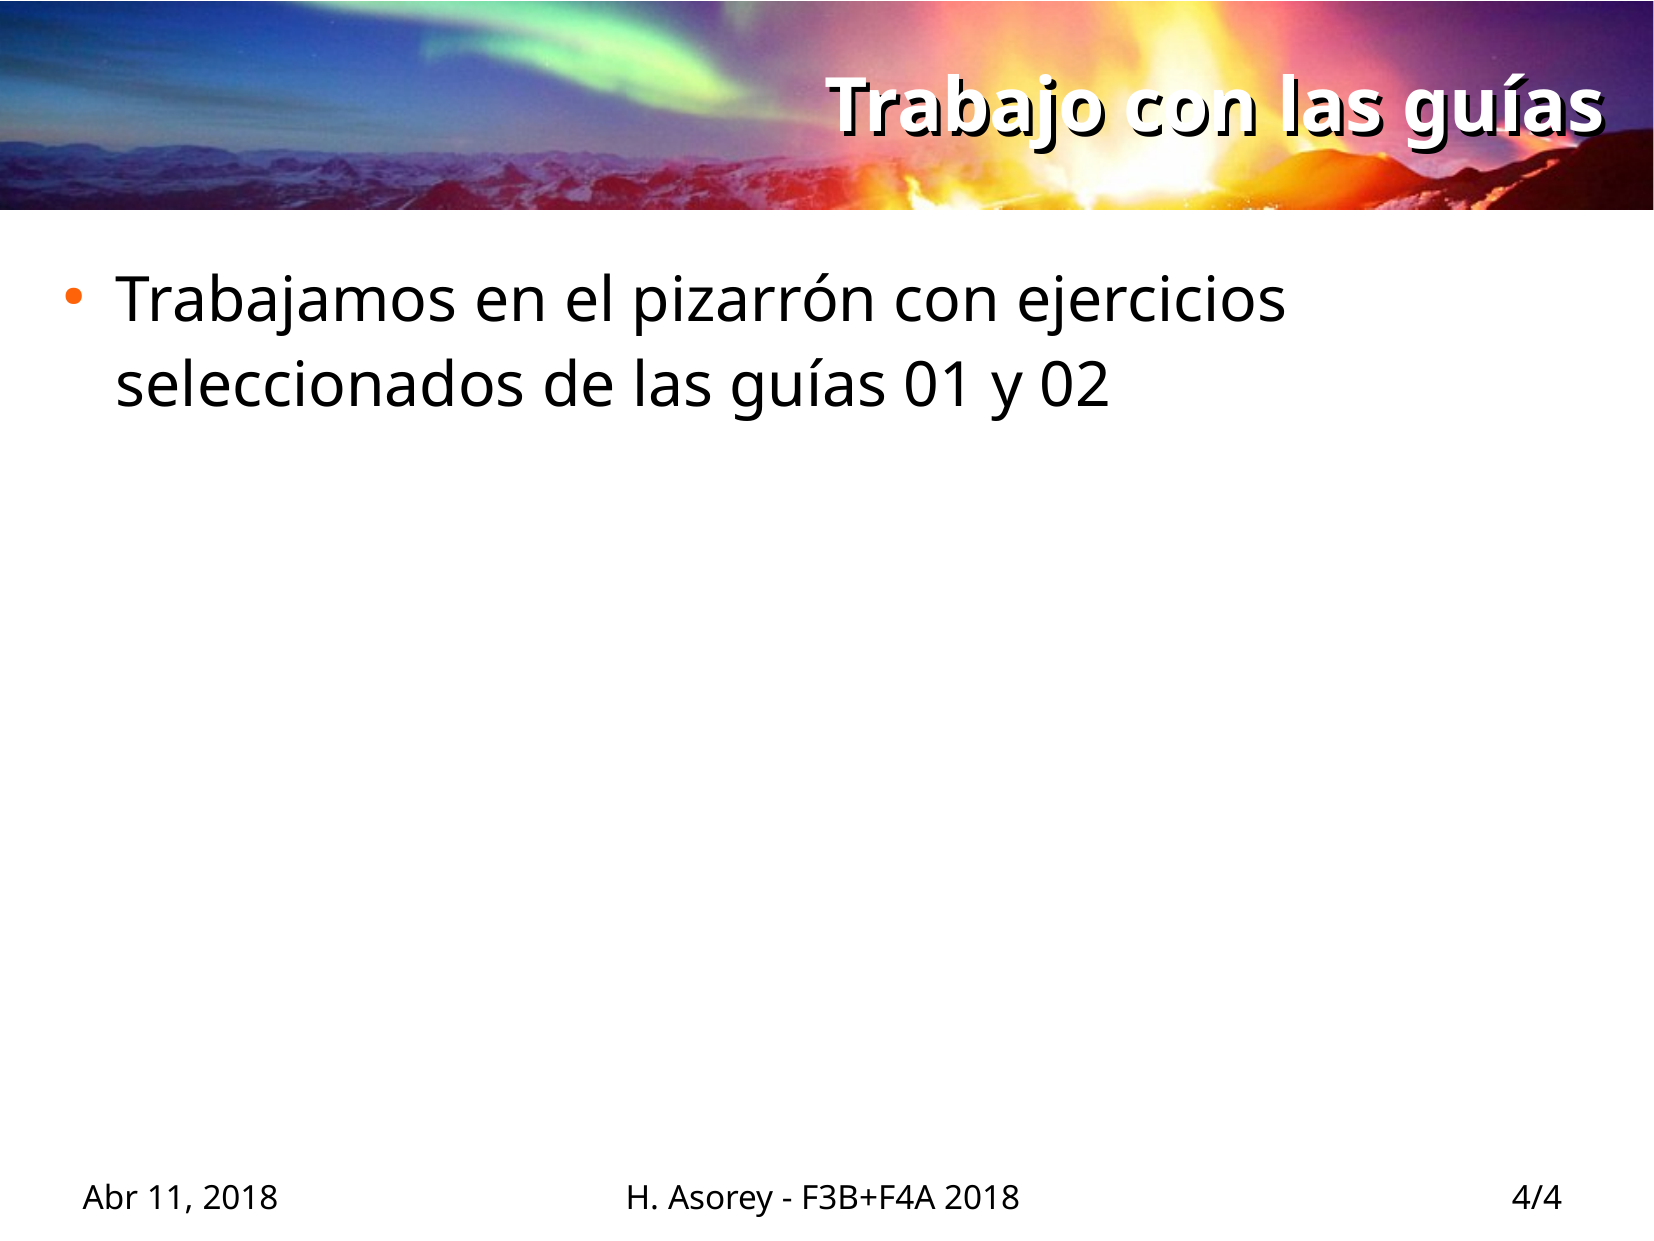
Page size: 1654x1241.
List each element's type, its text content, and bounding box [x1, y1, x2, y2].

picture [0, 1, 1654, 210]
title Trabajo con las guías [45, 15, 1606, 191]
list Trabajamos en el pizarrón con ejercicios seleccionados de las guías 01 y 02 [45, 255, 1605, 840]
